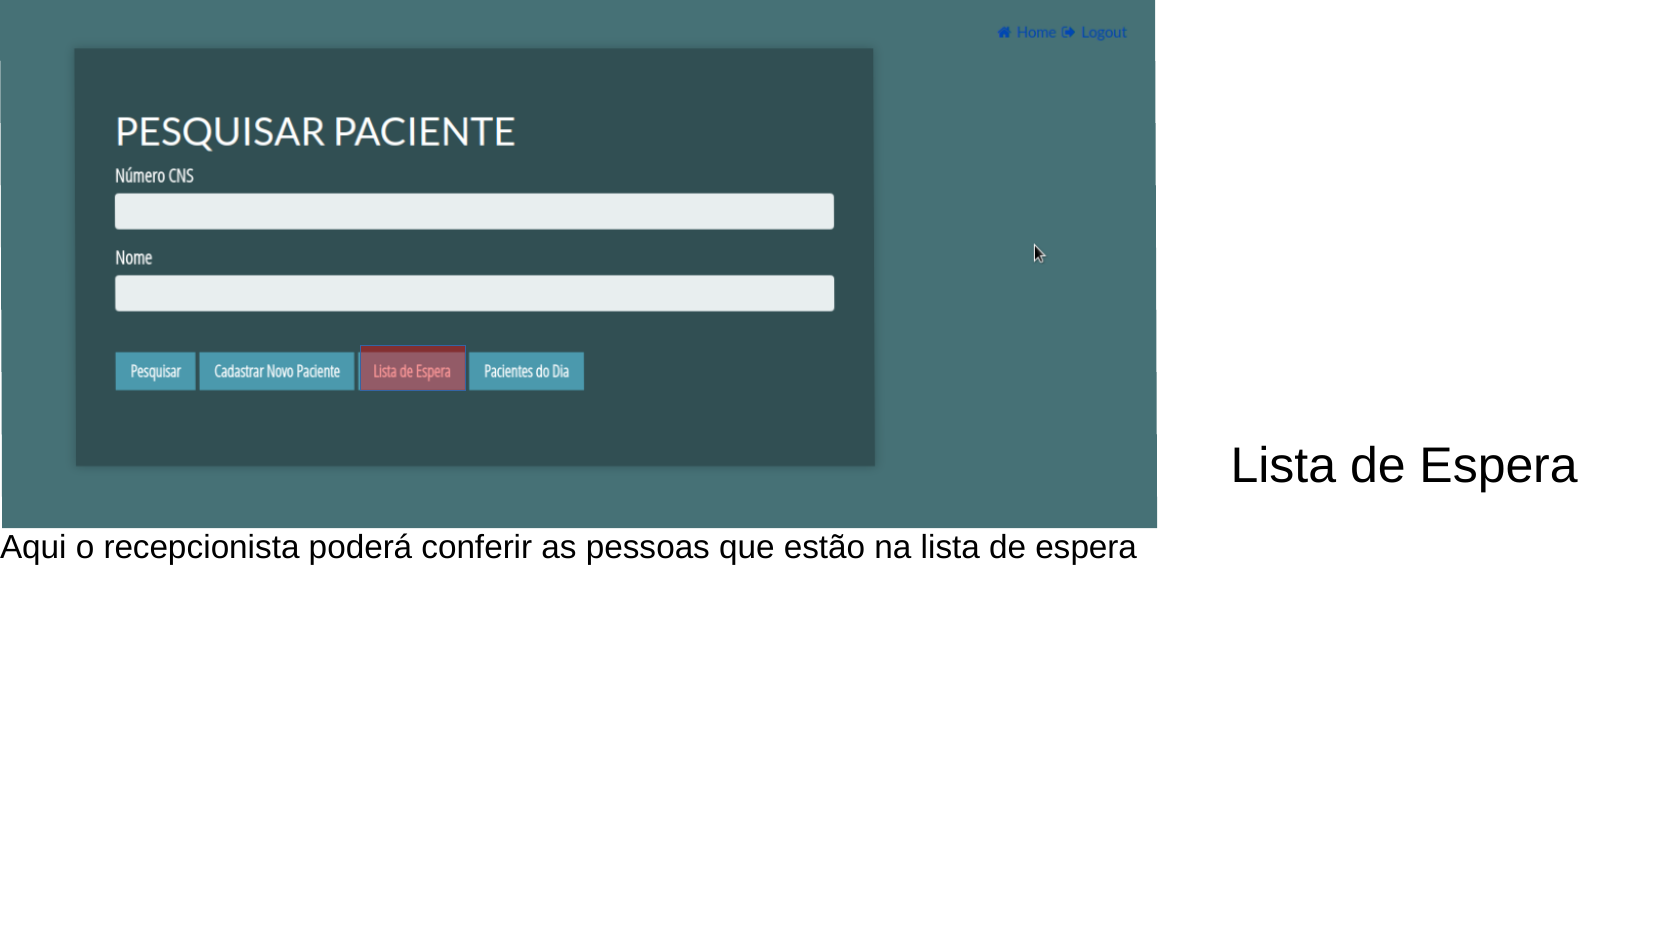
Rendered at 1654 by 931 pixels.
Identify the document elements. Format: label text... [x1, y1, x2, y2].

picture [0, 0, 1158, 529]
text_box Aqui o recepcionista poderá conferir as pessoas que estão na lista de espera [0, 528, 1156, 931]
subtitle Lista de Espera [1156, 0, 1654, 931]
text_box [360, 345, 466, 391]
